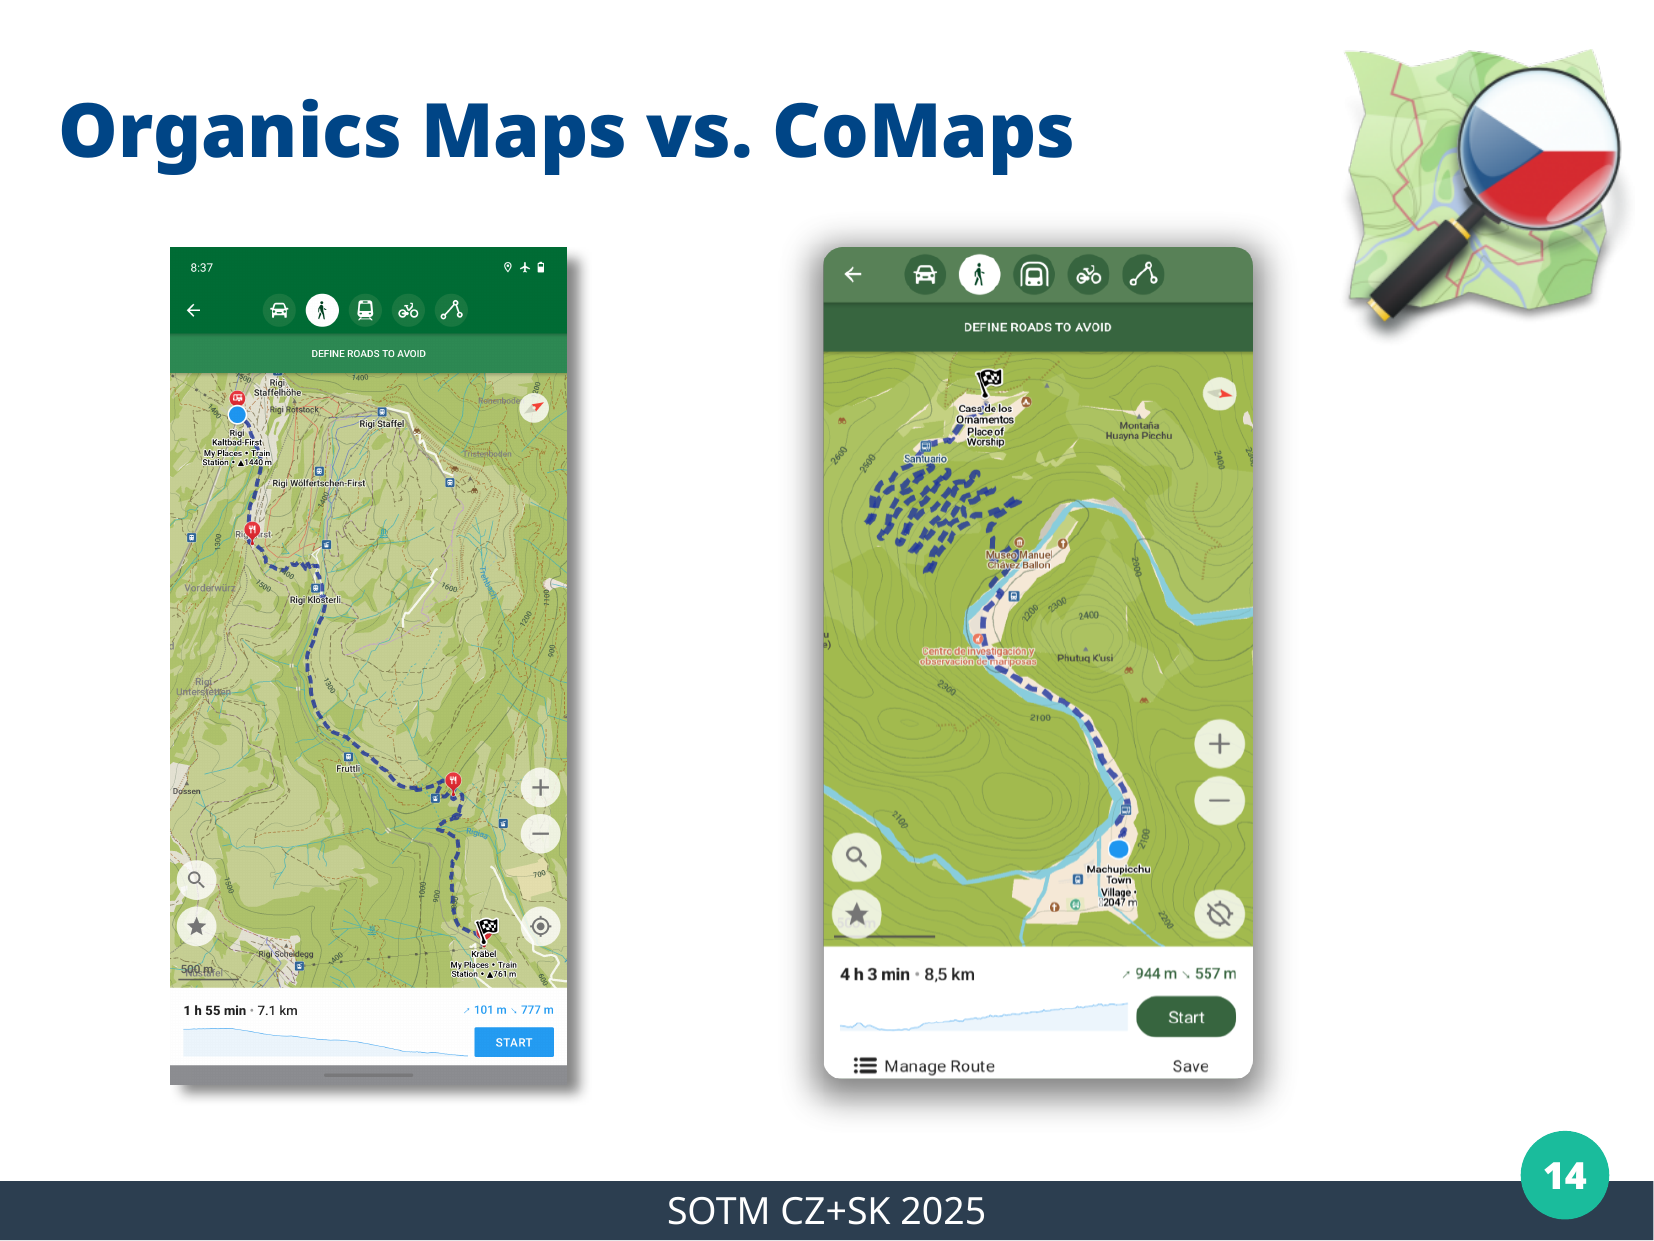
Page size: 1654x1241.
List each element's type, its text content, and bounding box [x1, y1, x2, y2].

picture [1334, 49, 1635, 350]
picture [170, 247, 567, 1085]
picture [767, 188, 1307, 1134]
title Organics Maps vs. CoMaps [59, 49, 1347, 207]
